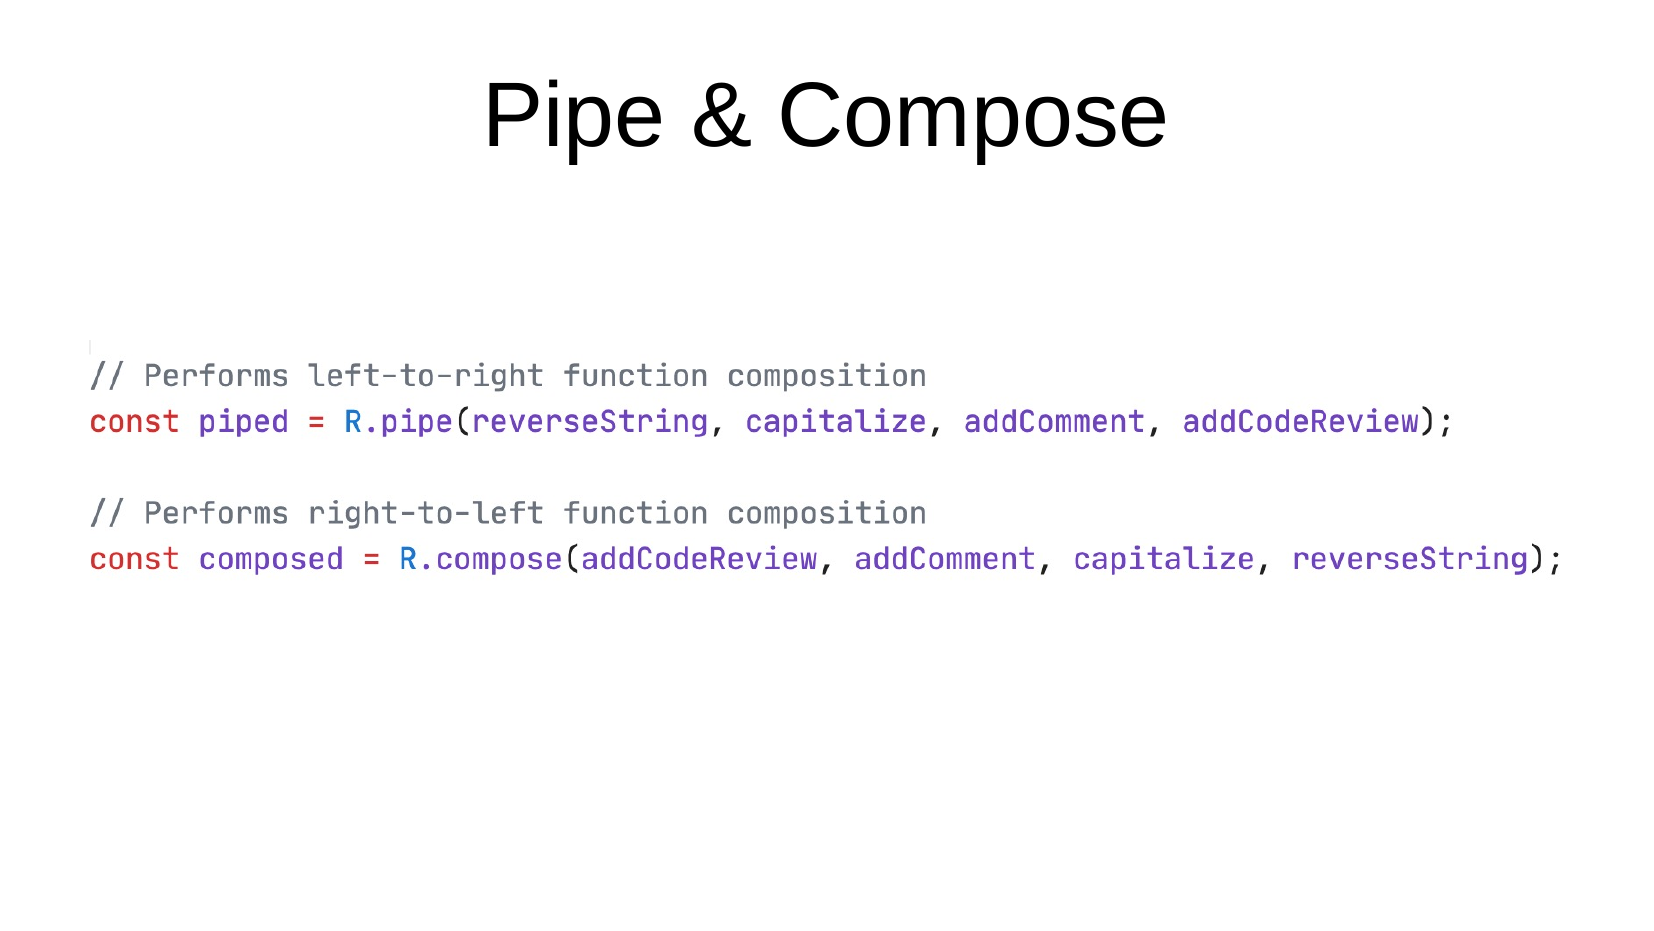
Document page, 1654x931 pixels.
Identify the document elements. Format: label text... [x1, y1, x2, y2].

title Pipe & Compose [82, 37, 1571, 193]
picture [76, 340, 1577, 590]
